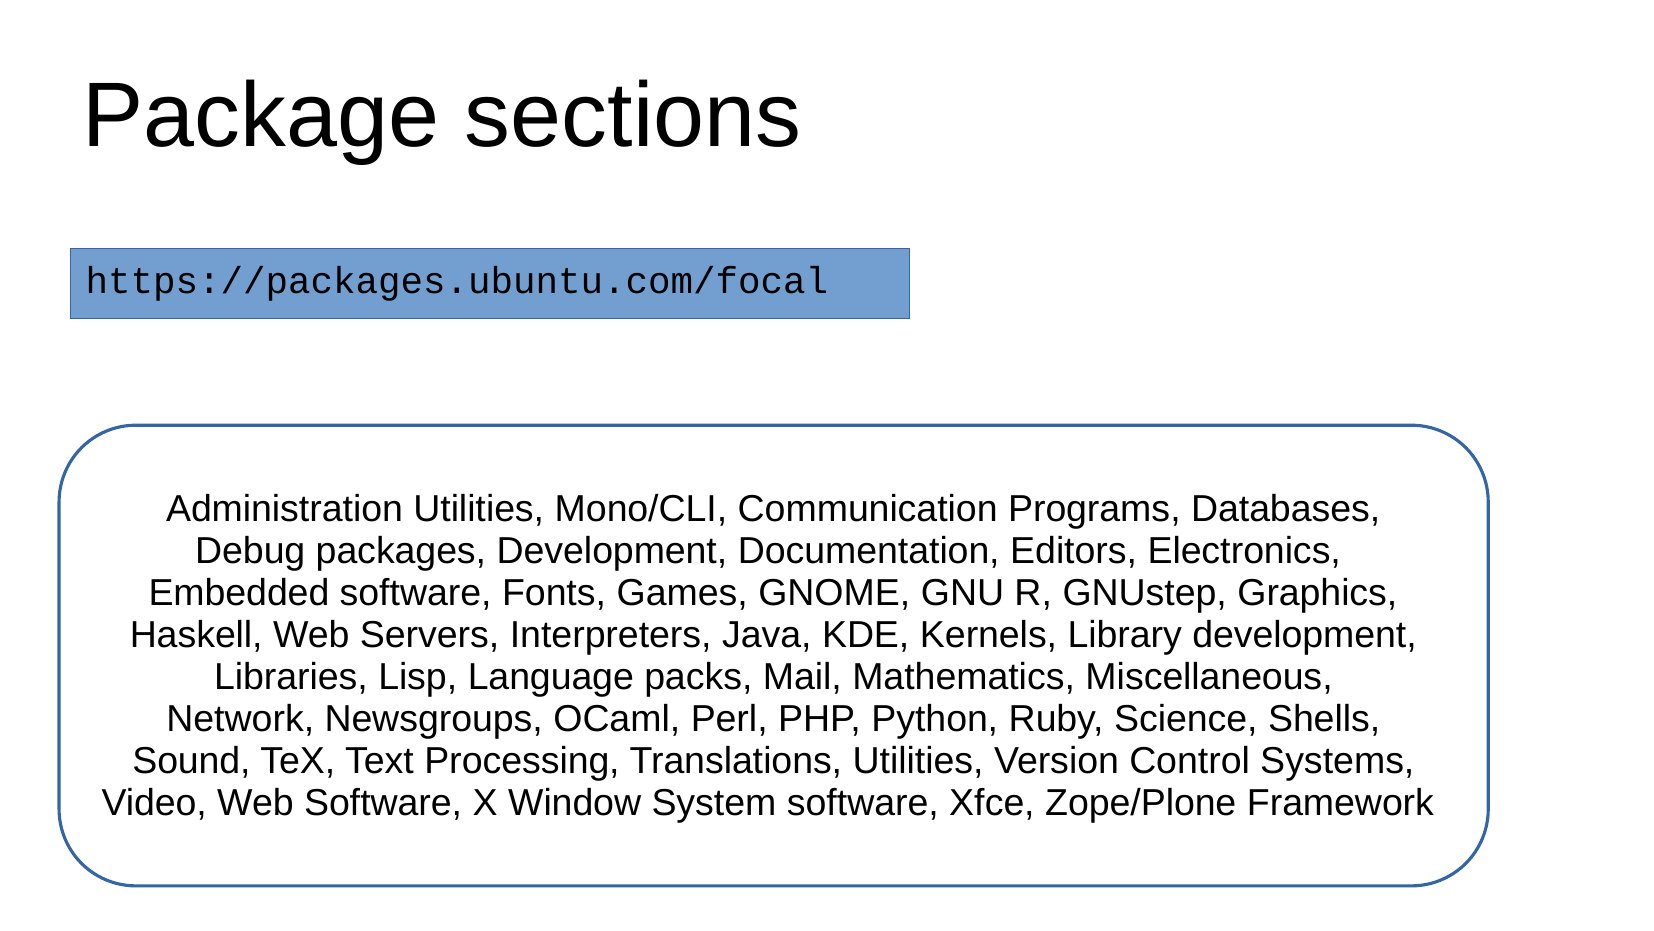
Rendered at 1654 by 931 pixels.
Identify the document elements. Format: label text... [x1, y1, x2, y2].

title Package sections [82, 37, 1571, 193]
text_box Administration Utilities, Mono/CLI, Communication Programs, Databases, Debug packages, Development, Documentation, Editors, Electronics, Embedded software, Fonts, Games, GNOME, GNU R, GNUstep, Graphics, Haskell, Web Servers, Interpreters, Java, KDE, Kernels, Library development, Libraries, Lisp, Language packs, Mail, Mathematics, Miscellaneous, Network, Newsgroups, OCaml, Perl, PHP, Python, Ruby, Science, Shells, Sound, TeX, Text Processing, Translations, Utilities, Version Control Systems, Video, Web Software, X Window System software, Xfce, Zope/Plone Framework [59, 425, 1489, 886]
text_box https://packages.ubuntu.com/focal [70, 248, 910, 319]
